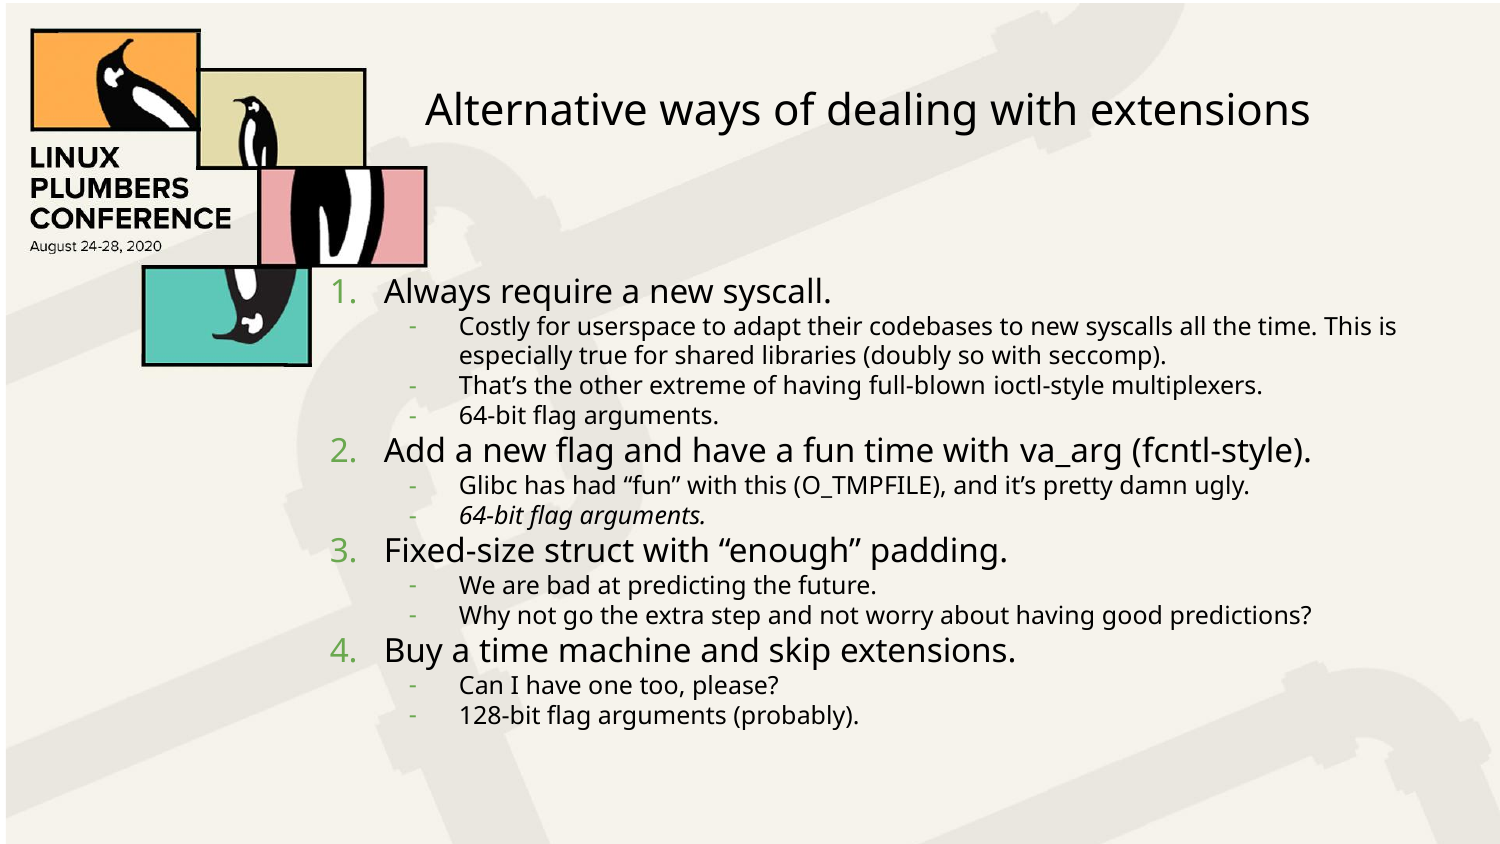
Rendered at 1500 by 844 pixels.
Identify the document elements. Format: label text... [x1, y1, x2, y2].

list Always require a new syscall. Costly for userspace to adapt their codebases to new syscalls all the time. This is especially true for shared libraries (doubly so with seccomp). That’s the other extreme of having full-blown ioctl-style multiplexers. 64-bit flag arguments. Add a new flag and have a fun time with va_arg (fcntl-style). Glibc has had “fun” with this (O_TMPFILE), and it’s pretty damn ugly. 64-bit flag arguments. Fixed-size struct with “enough” padding. We are bad at predicting the future. Why not go the extra step and not worry about having good predictions? Buy a time machine and skip extensions. Can I have one too, please? 128-bit flag arguments (probably). [308, 270, 1467, 722]
title Alternative ways of dealing with extensions [424, 29, 1415, 187]
picture [5, 3, 1500, 844]
